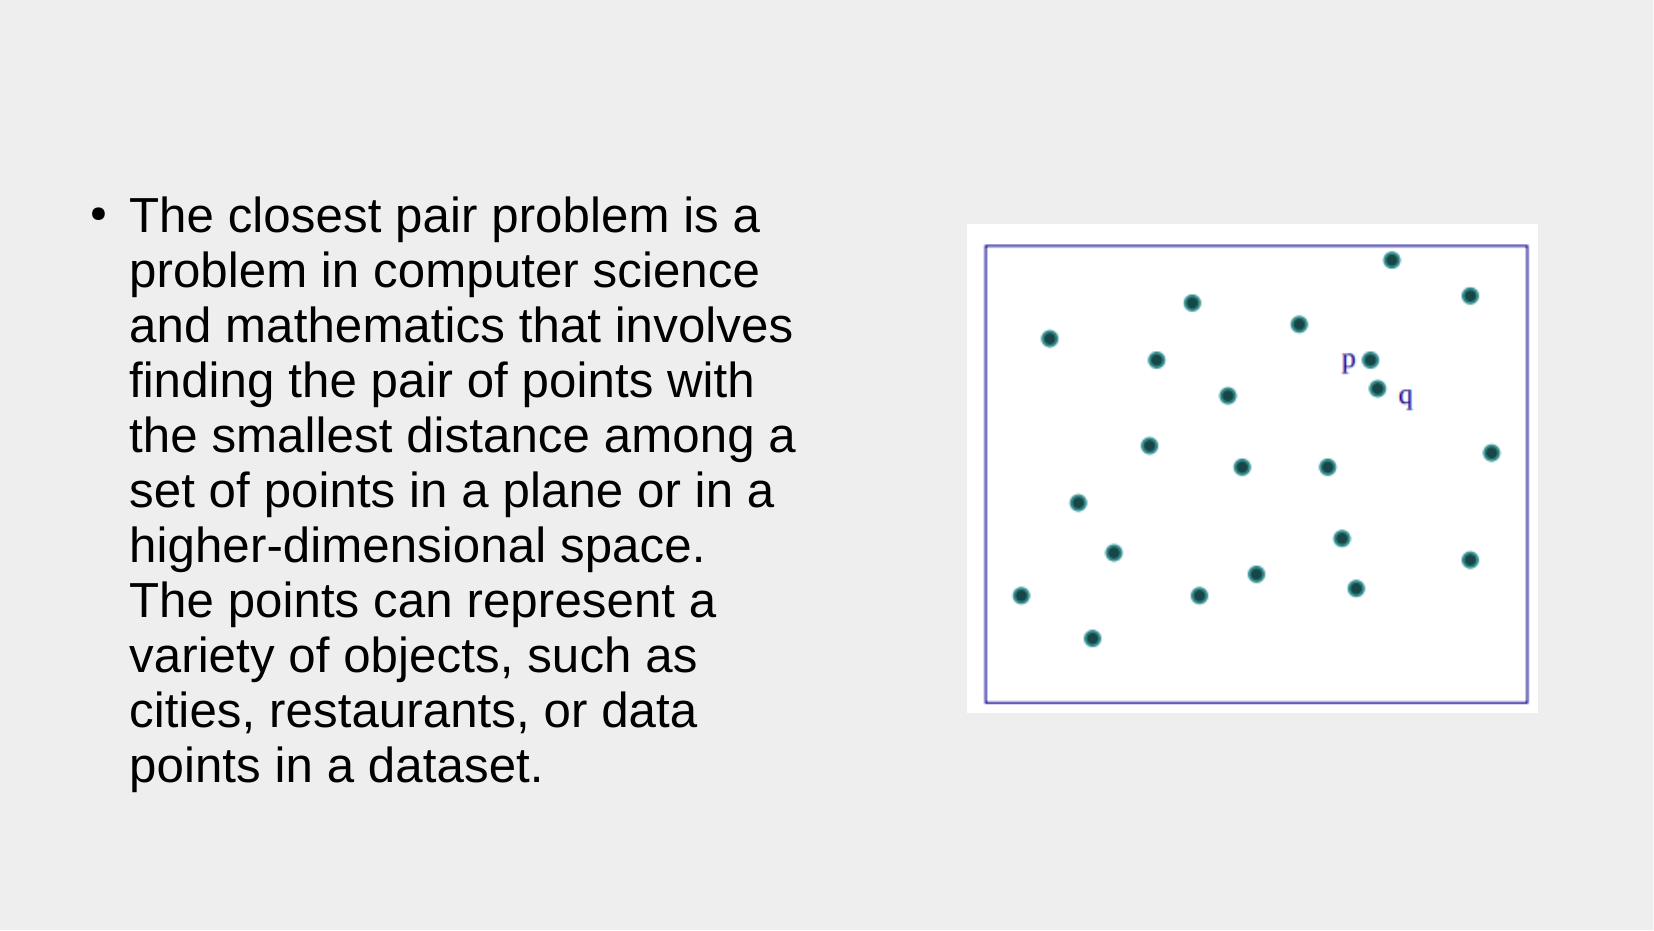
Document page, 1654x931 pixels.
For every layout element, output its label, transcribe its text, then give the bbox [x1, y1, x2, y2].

list The closest pair problem is a problem in computer science and mathematics that involves finding the pair of points with the smallest distance among a set of points in a plane or in a higher-dimensional space. The points can represent a variety of objects, such as cities, restaurants, or data points in a dataset. [76, 187, 803, 835]
picture [967, 224, 1538, 713]
